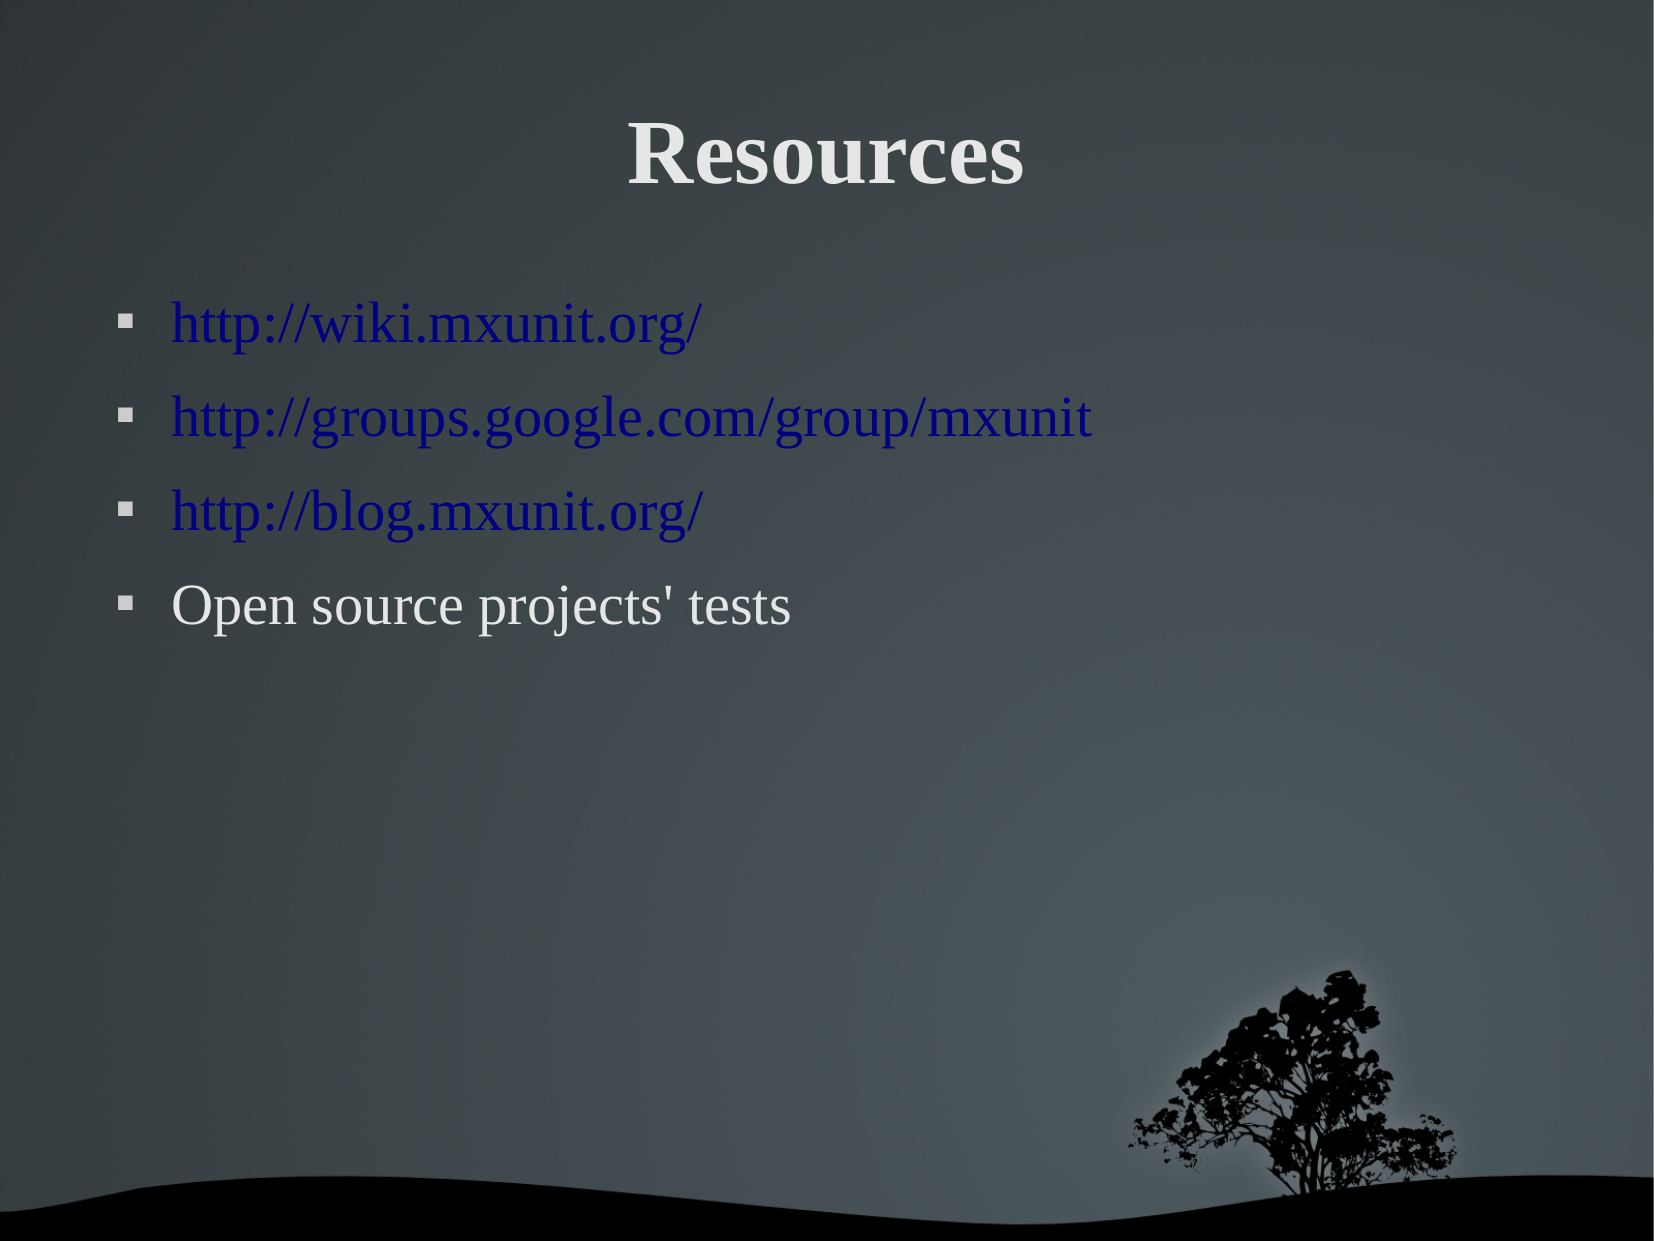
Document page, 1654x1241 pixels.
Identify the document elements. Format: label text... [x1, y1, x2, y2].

list http://wiki.mxunit.org/ http://groups.google.com/group/mxunit http://blog.mxunit.org/ Open source projects' tests [82, 290, 1571, 1109]
picture [0, 0, 1654, 1241]
title Resources [82, 49, 1571, 257]
